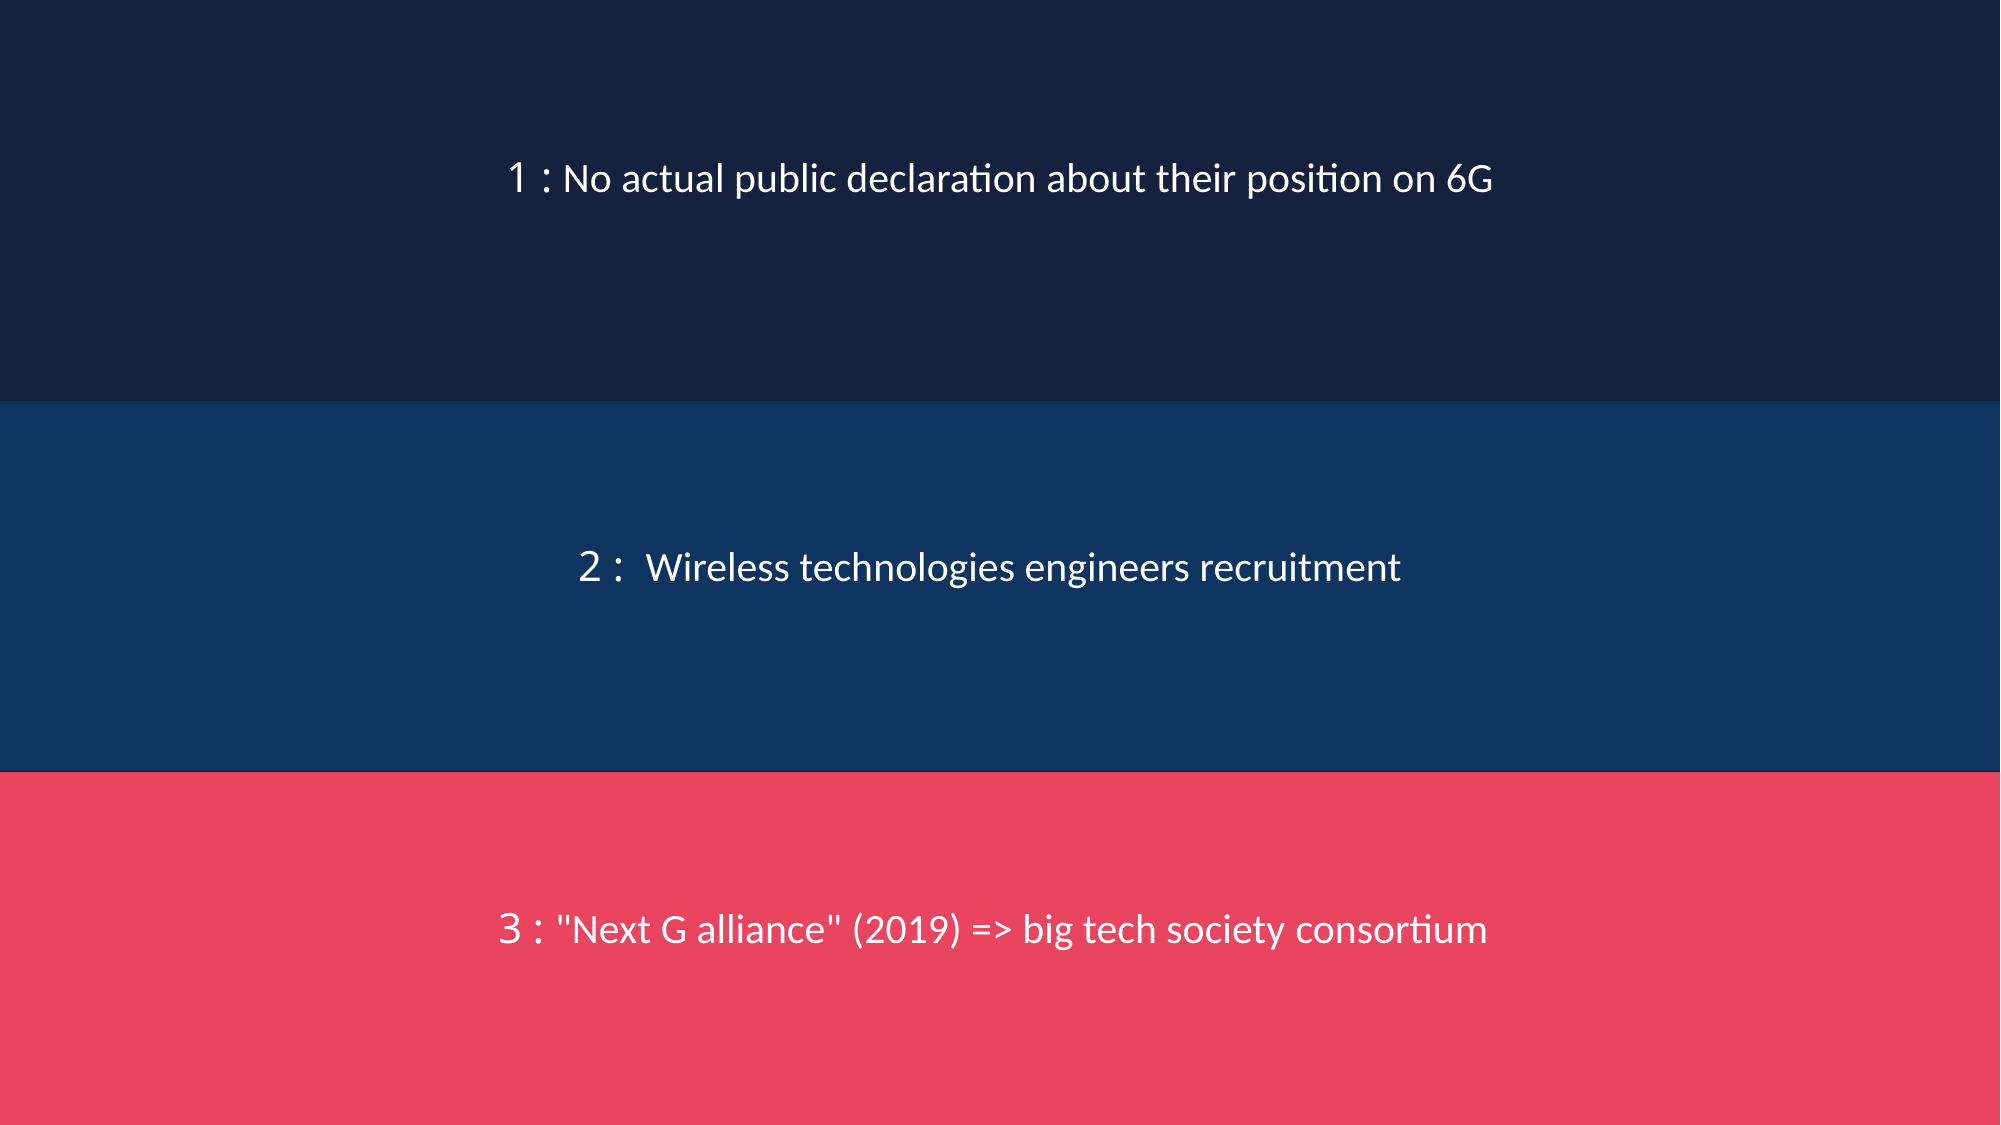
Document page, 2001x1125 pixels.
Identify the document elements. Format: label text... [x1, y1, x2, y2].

text_box 2 : Wireless technologies engineers recruitment [0, 401, 2000, 772]
text_box 3 : "Next G alliance" (2019) => big tech society consortium [0, 772, 2000, 1125]
text_box 1 : No actual public declaration about their position on 6G [0, 0, 2000, 401]
